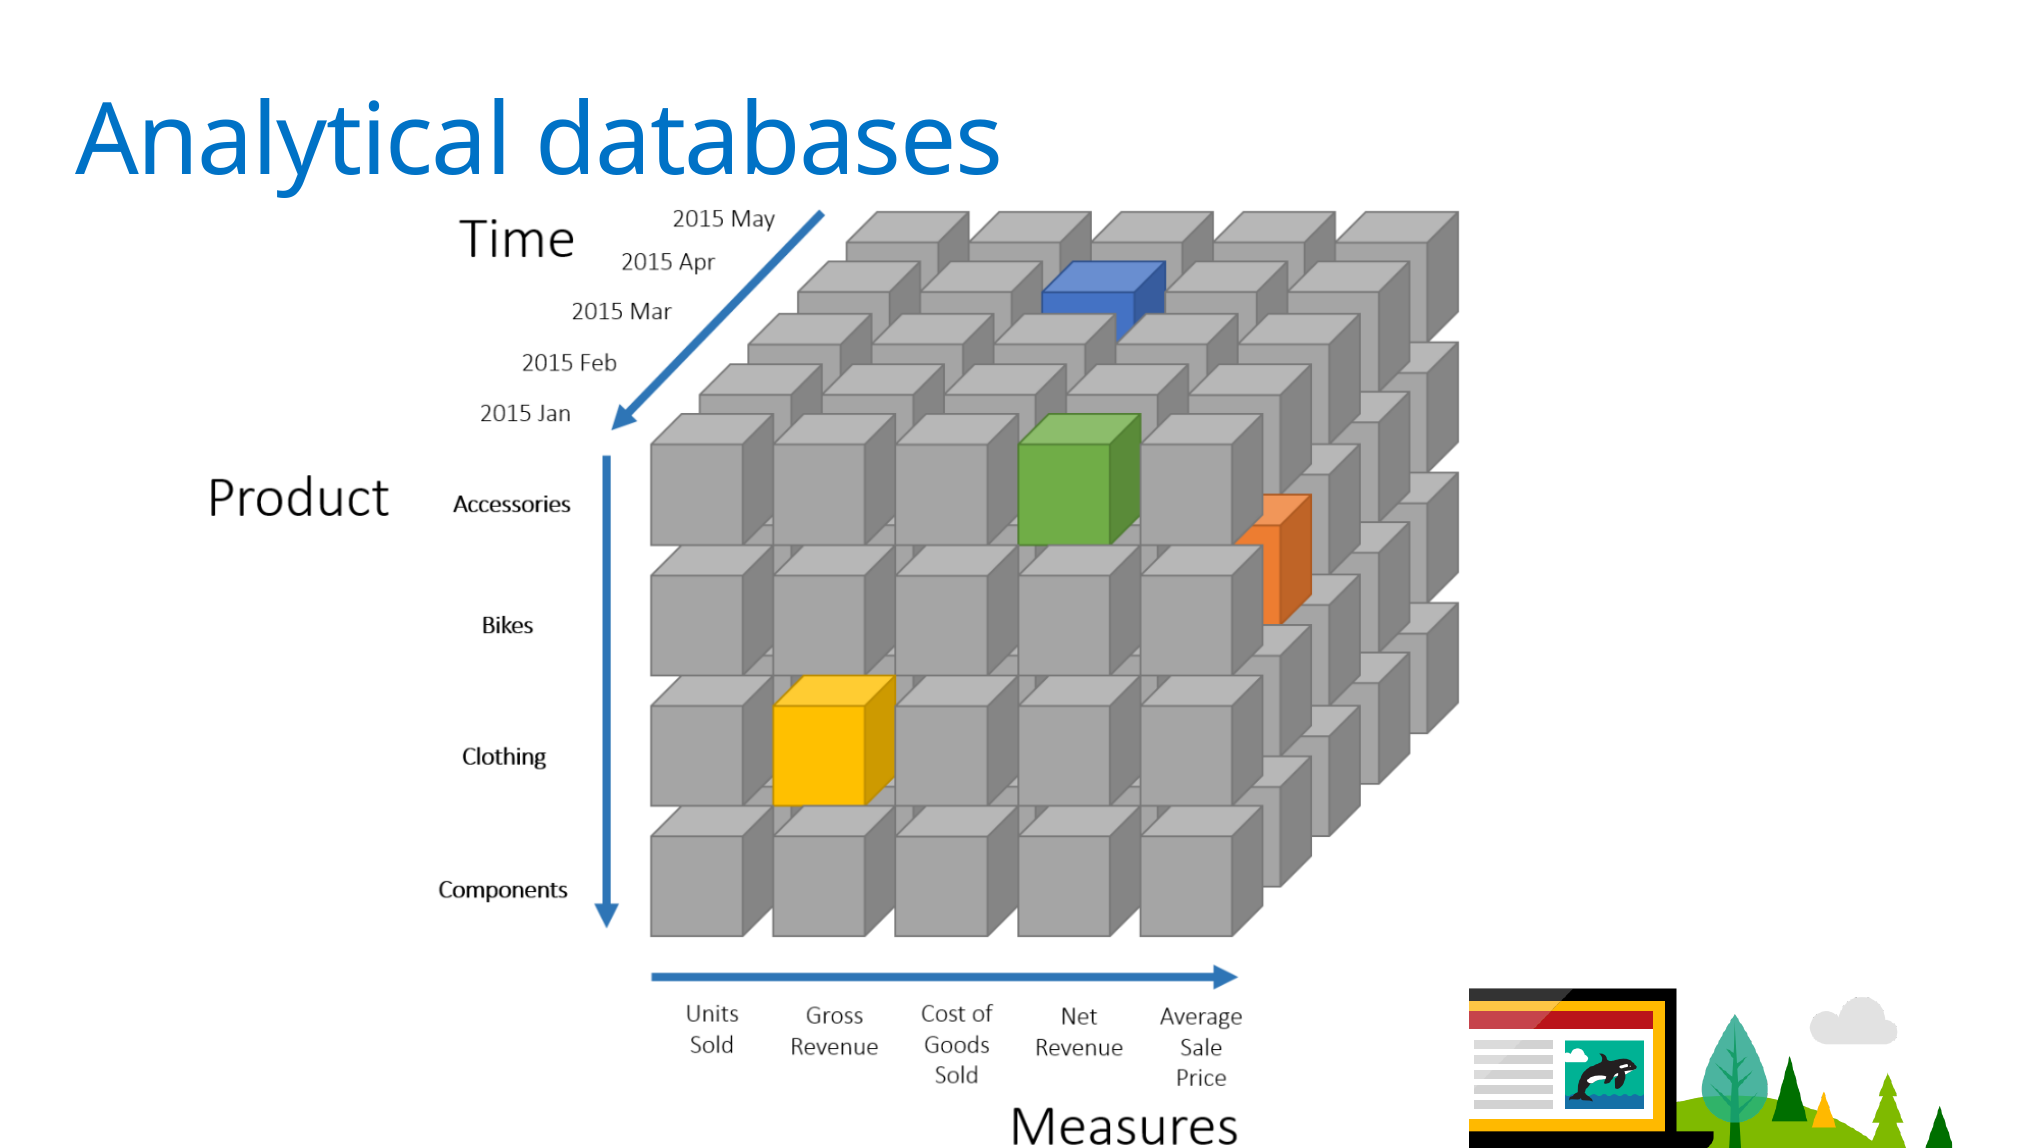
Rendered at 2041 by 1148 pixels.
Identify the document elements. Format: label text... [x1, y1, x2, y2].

title Analytical databases [60, 60, 1980, 210]
picture [207, 200, 1469, 1148]
